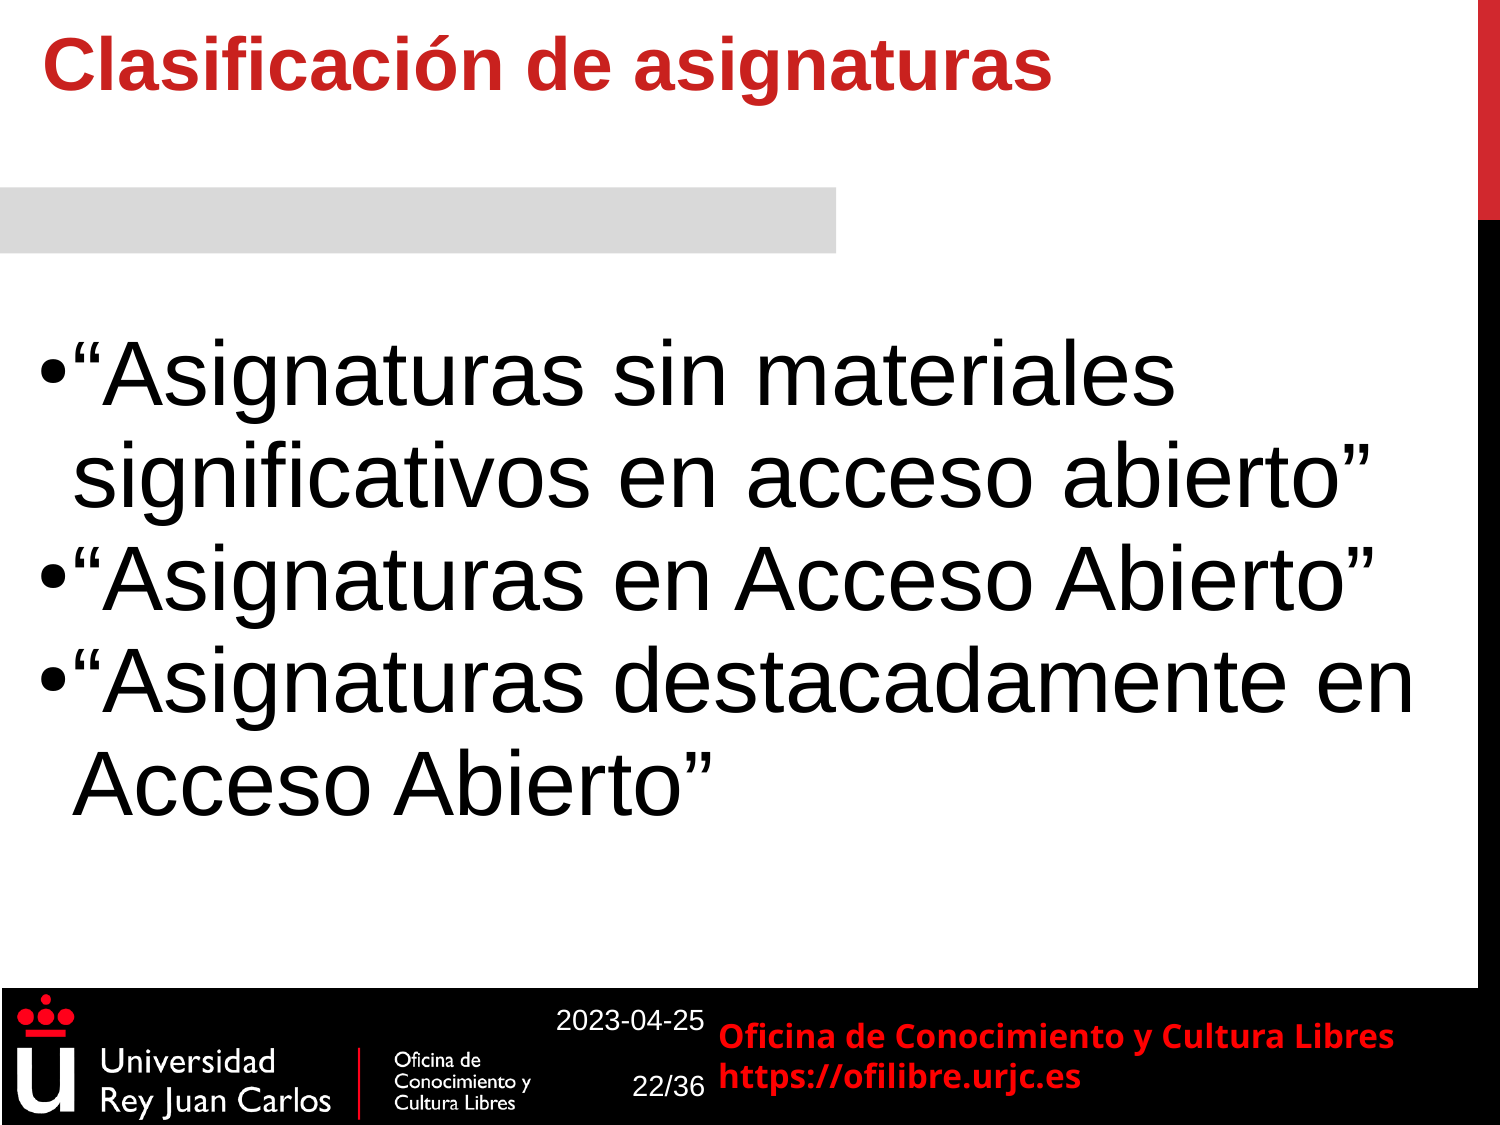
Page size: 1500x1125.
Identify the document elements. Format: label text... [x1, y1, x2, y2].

title [75, 7, 1425, 196]
text_box “Asignaturas sin materiales significativos en acceso abierto” “Asignaturas en Acceso Abierto” “Asignaturas destacadamente en Acceso Abierto” [22, 314, 1463, 901]
picture [17, 994, 531, 1120]
text_box Clasificación de asignaturas [27, 15, 1381, 199]
